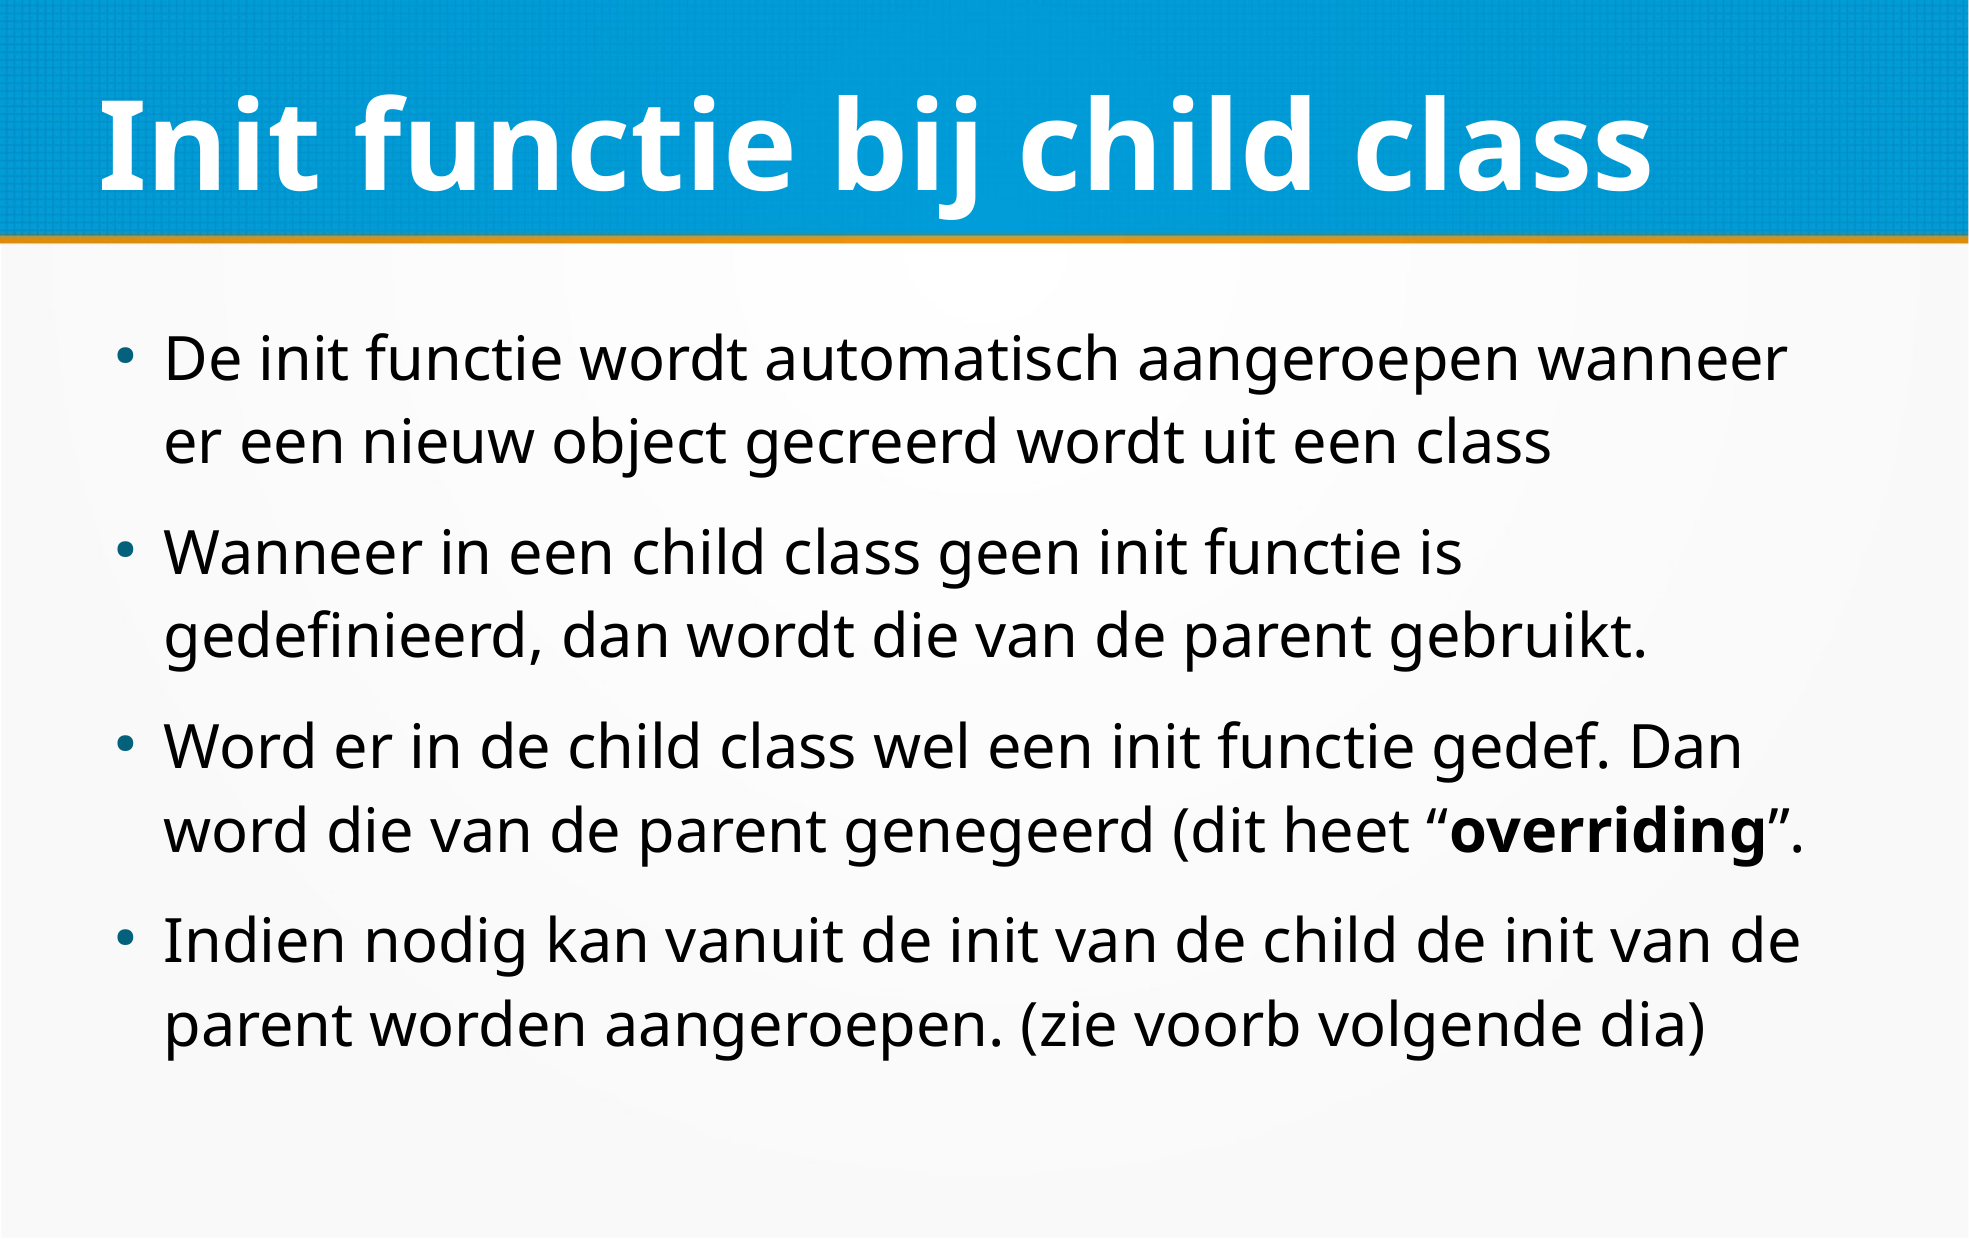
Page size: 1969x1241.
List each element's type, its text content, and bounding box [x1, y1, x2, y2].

title Init functie bij child class [98, 19, 1870, 227]
list De init functie wordt automatisch aangeroepen wanneer er een nieuw object gecreerd wordt uit een class Wanneer in een child class geen init functie is gedefinieerd, dan wordt die van de parent gebruikt. Word er in de child class wel een init functie gedef. Dan word die van de parent genegeerd (dit heet “overriding”. Indien nodig kan vanuit de init van de child de init van de parent worden aangeroepen. (zie voorb volgende dia) [98, 315, 1861, 1081]
picture [0, 233, 1969, 1241]
